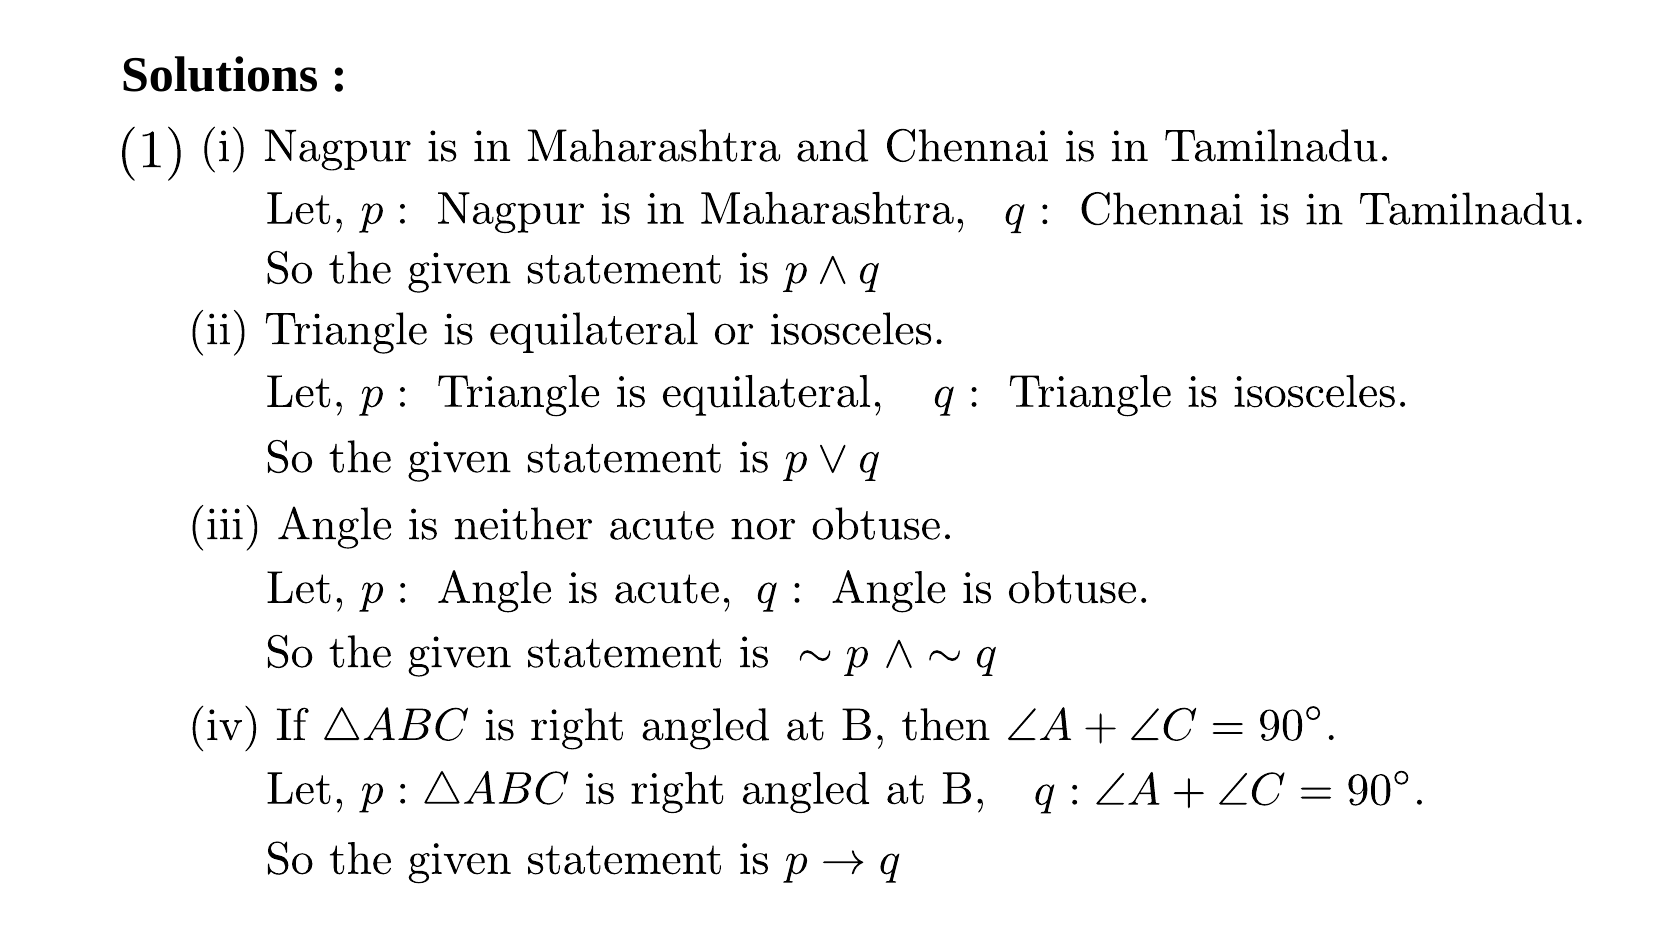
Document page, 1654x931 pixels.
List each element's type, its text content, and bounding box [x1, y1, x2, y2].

text_box [1035, 770, 1422, 814]
text_box [190, 504, 950, 551]
text_box [267, 439, 879, 482]
text_box [267, 841, 900, 884]
text_box [267, 570, 730, 613]
text_box [119, 126, 181, 181]
text_box [267, 191, 964, 234]
text_box [1005, 191, 1582, 234]
text_box [757, 570, 1147, 613]
text_box [190, 705, 1334, 752]
text_box [267, 374, 881, 417]
text_box [202, 126, 1388, 173]
text_box [267, 634, 996, 677]
text_box [267, 250, 879, 293]
subtitle Solutions : [47, 23, 1607, 909]
text_box [190, 309, 942, 356]
text_box [934, 374, 1406, 417]
text_box [267, 770, 983, 814]
